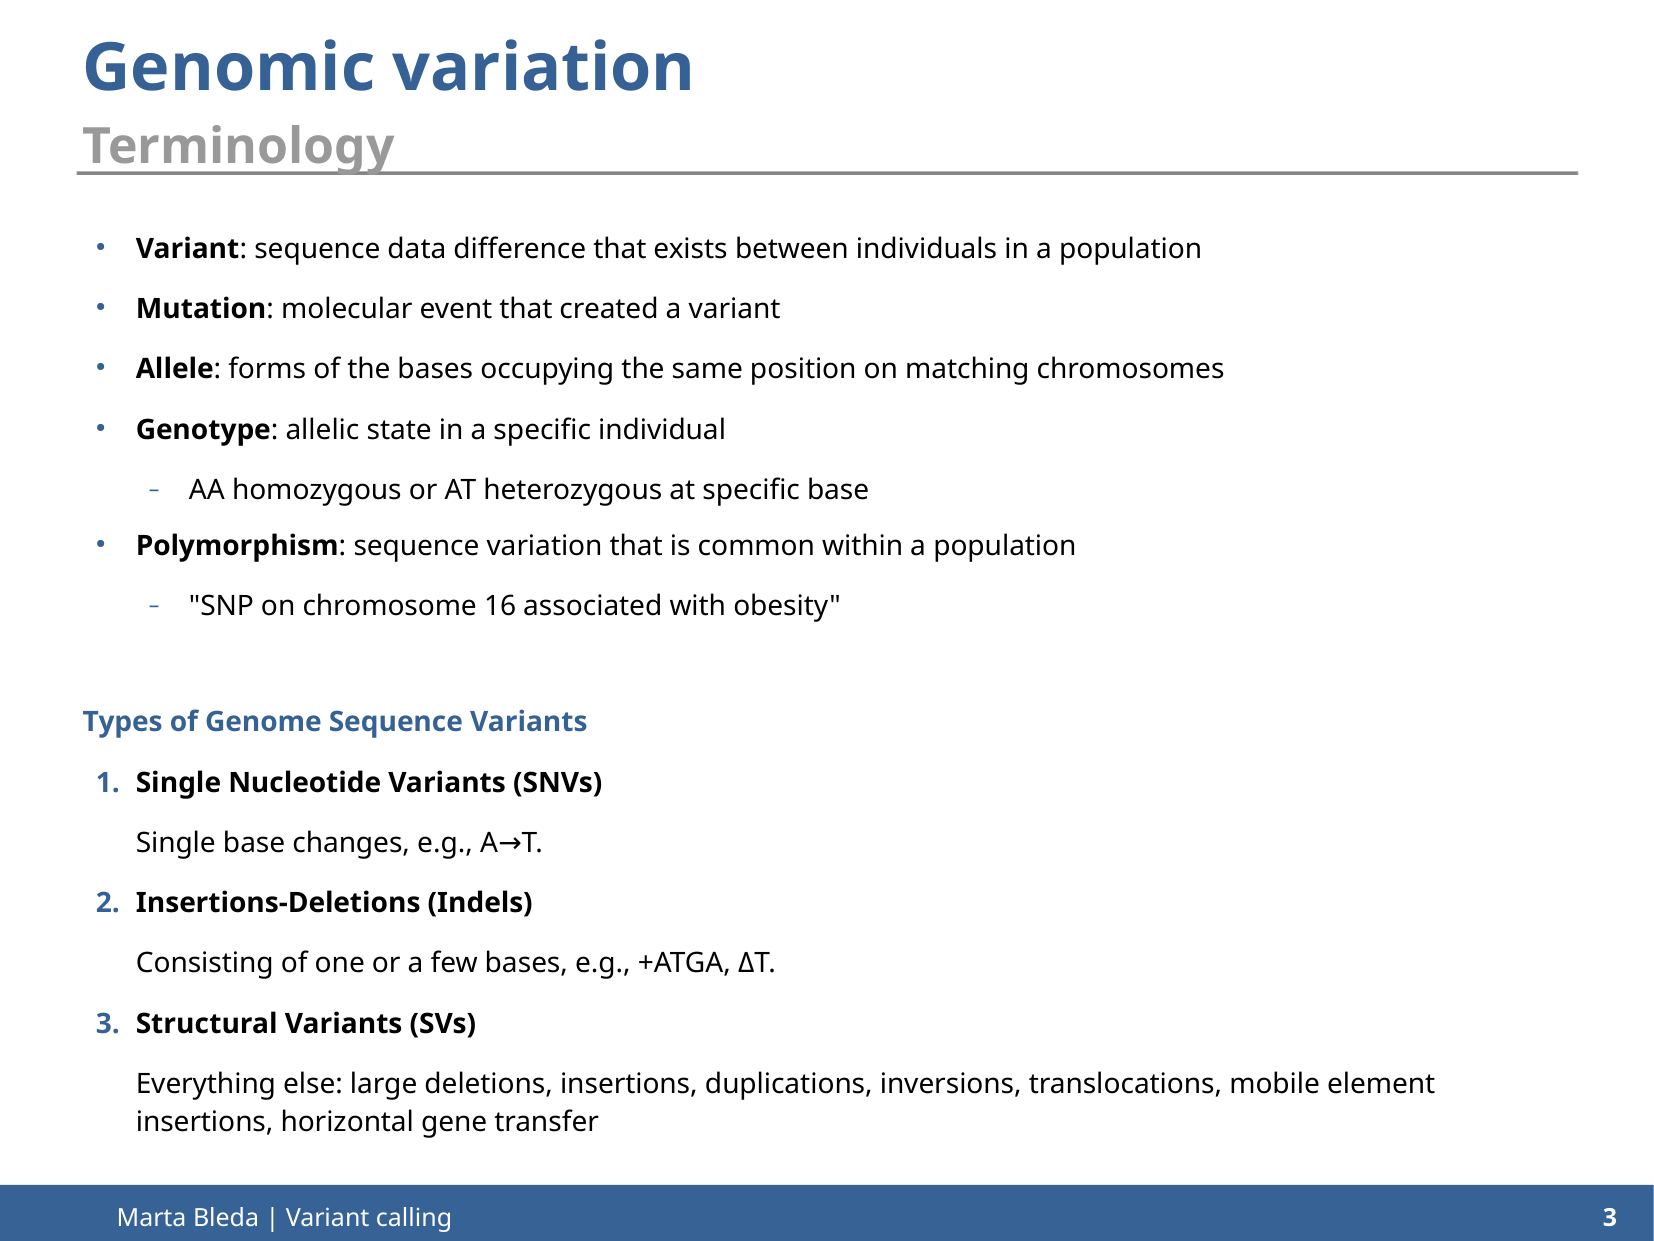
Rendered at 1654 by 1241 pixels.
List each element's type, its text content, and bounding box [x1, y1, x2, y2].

picture [375, 170, 1580, 175]
list Variant: sequence data difference that exists between individuals in a population Mutation: molecular event that created a variant Allele: forms of the bases occupying the same position on matching chromosomes Genotype: allelic state in a specific individual AA homozygous or AT heterozygous at specific base Polymorphism: sequence variation that is common within a population "SNP on chromosome 16 associated with obesity" Types of Genome Sequence Variants Single Nucleotide Variants (SNVs) Single base changes, e.g., A→T. Insertions-Deletions (Indels) Consisting of one or a few bases, e.g., +ATGA, ΔT. Structural Variants (SVs) Everything else: large deletions, insertions, duplications, inversions, translocations, mobile element insertions, horizontal gene transfer [82, 228, 1538, 1151]
picture [353, 170, 368, 175]
picture [74, 170, 342, 175]
title Genomic variation Terminology [82, 31, 1571, 166]
